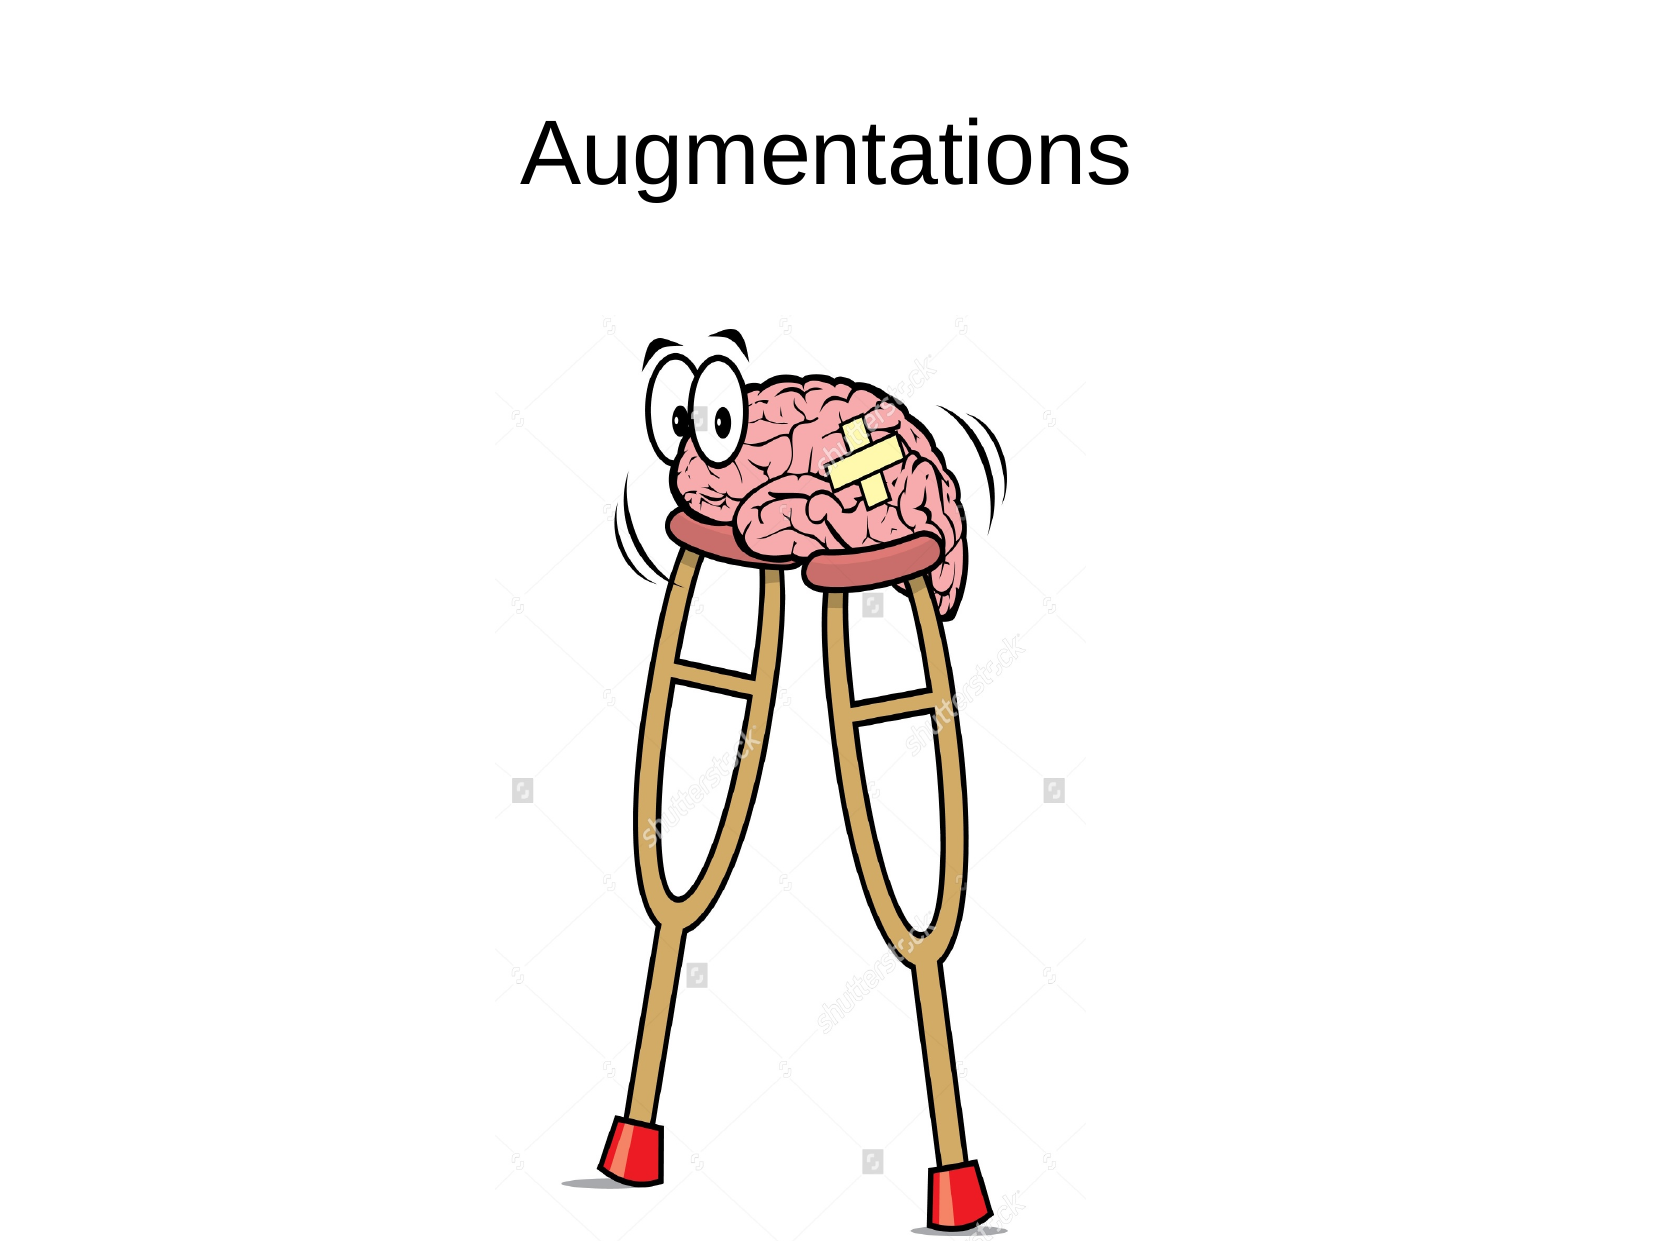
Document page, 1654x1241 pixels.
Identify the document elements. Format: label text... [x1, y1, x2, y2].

title Augmentations [82, 49, 1571, 257]
picture [495, 315, 1086, 1241]
